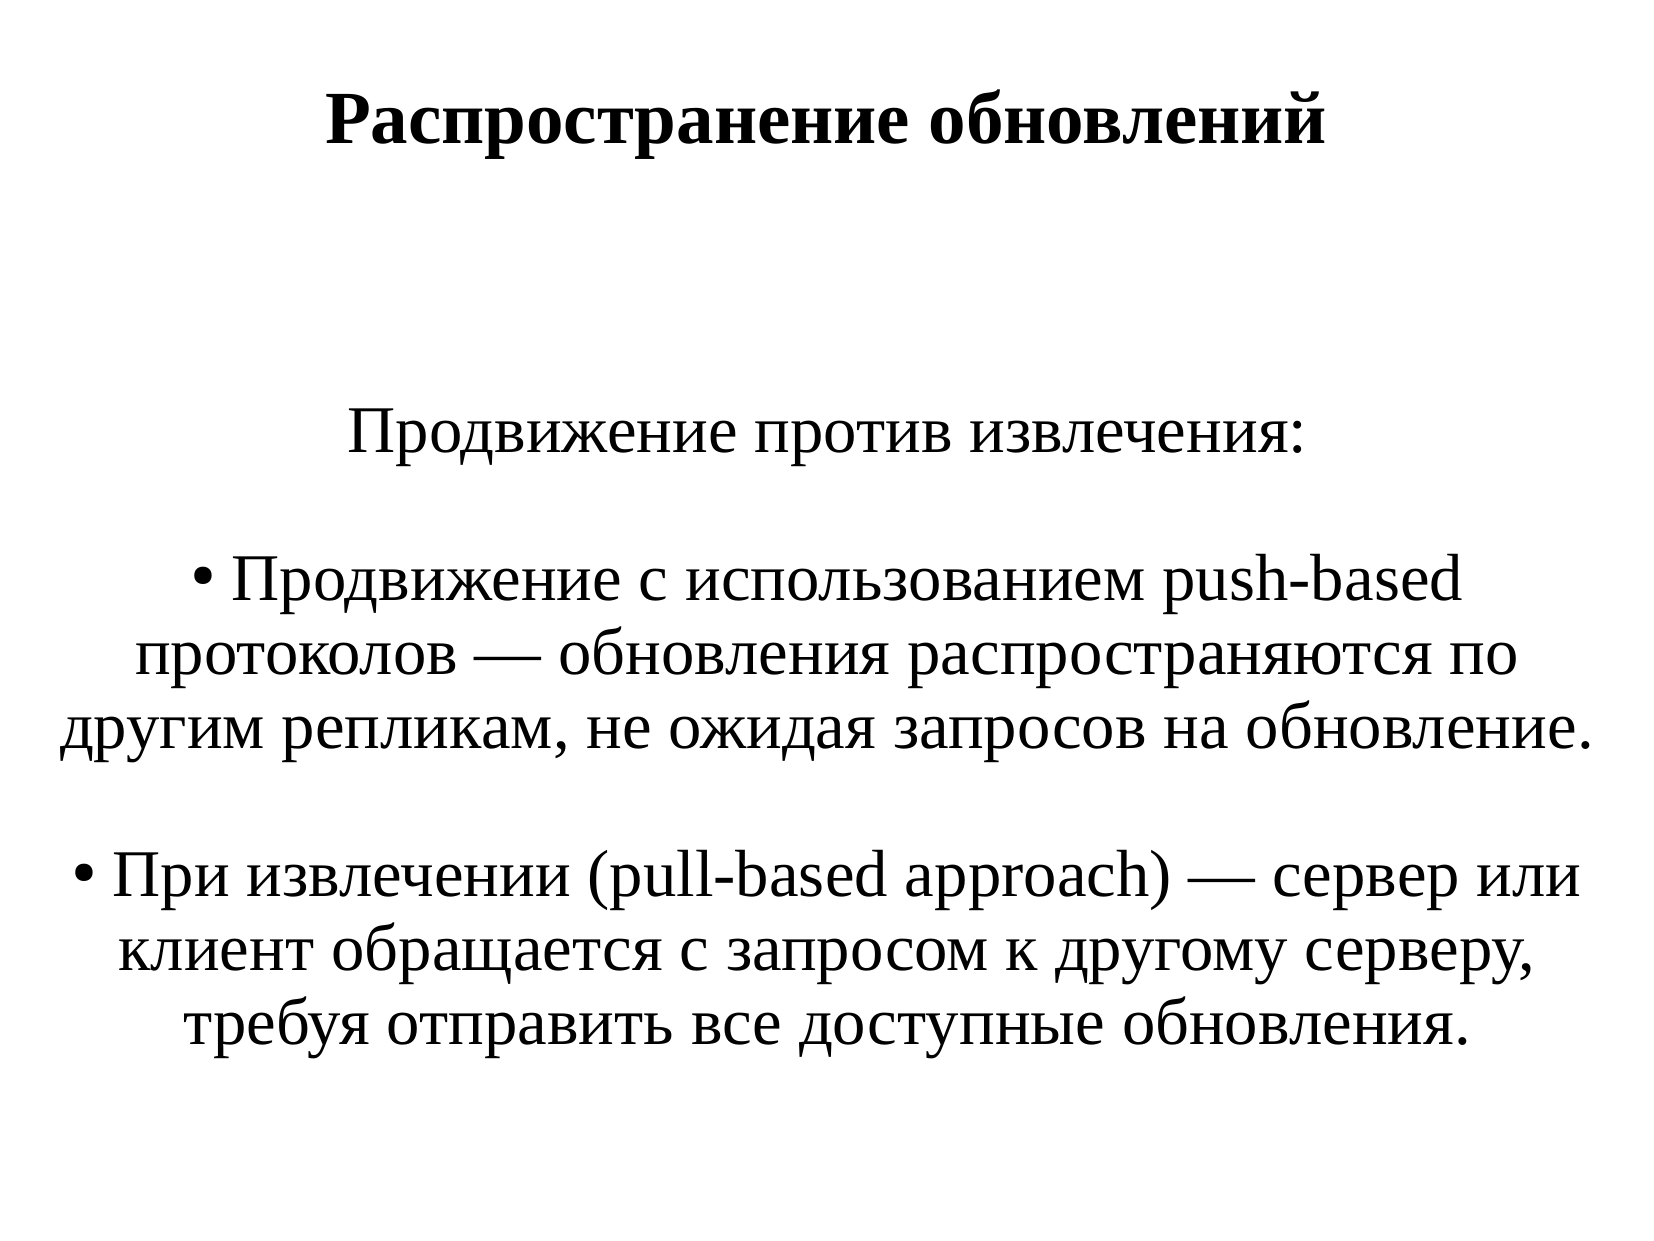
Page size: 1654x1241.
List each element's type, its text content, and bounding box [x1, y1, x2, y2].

title Распространение обновлений [30, 27, 1624, 210]
subtitle Продвижение против извлечения: Продвижение с использованием push-based протоколов — обновления распространяются по другим репликам, не ожидая запросов на обновление. При извлечении (pull-based approach) — сервер или клиент обращается с запросом к другому серверу, требуя отправить все доступные обновления. [30, 236, 1626, 1215]
